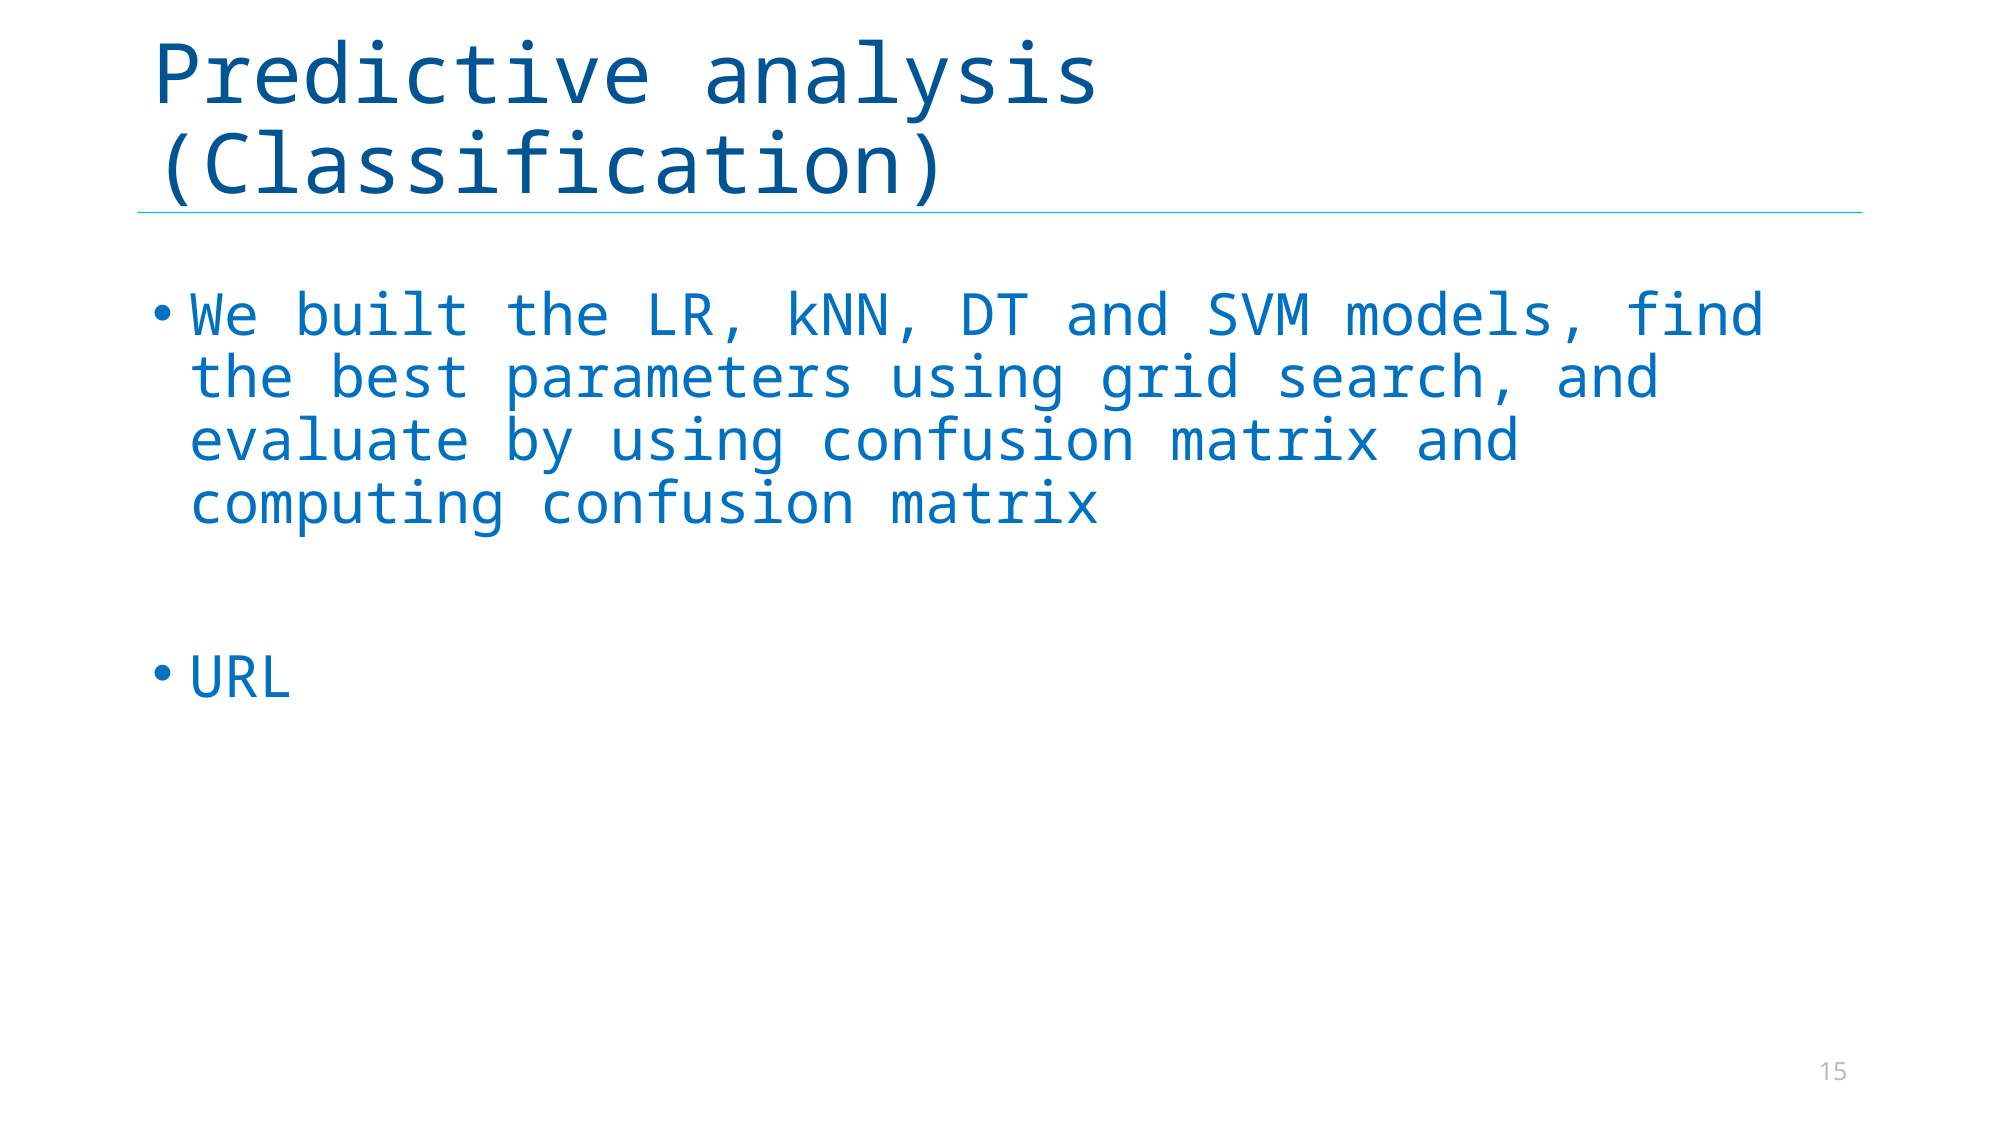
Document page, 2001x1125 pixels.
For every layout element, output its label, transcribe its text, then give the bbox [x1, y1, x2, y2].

list We built the LR, kNN, DT and SVM models, find the best parameters using grid search, and evaluate by using confusion matrix and computing confusion matrix URL [137, 277, 1863, 992]
title Predictive analysis (Classification) [137, 13, 1863, 231]
slide_number 41 [1412, 1042, 1863, 1103]
